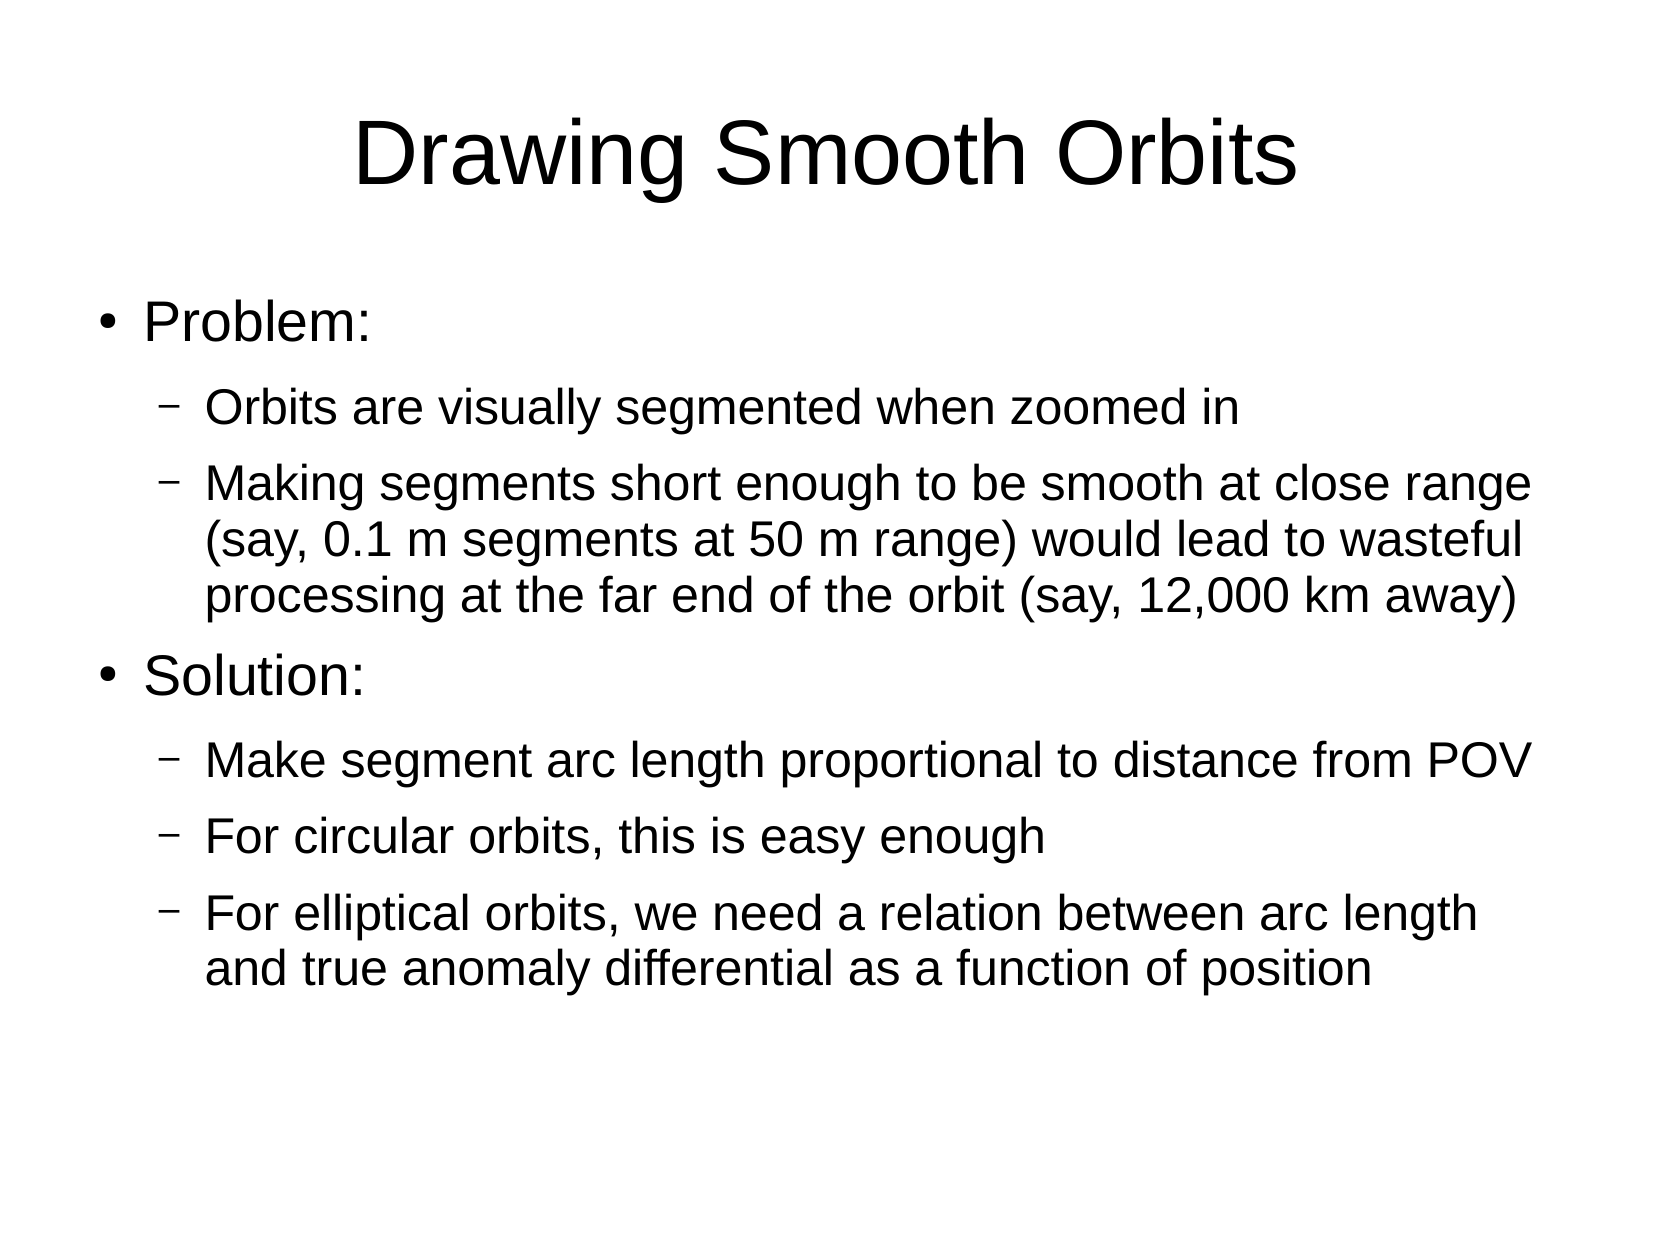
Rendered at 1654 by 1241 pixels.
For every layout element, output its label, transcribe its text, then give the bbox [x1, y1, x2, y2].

title Drawing Smooth Orbits [82, 49, 1571, 257]
list Problem: Orbits are visually segmented when zoomed in Making segments short enough to be smooth at close range (say, 0.1 m segments at 50 m range) would lead to wasteful processing at the far end of the orbit (say, 12,000 km away) Solution: Make segment arc length proportional to distance from POV For circular orbits, this is easy enough For elliptical orbits, we need a relation between arc length and true anomaly differential as a function of position [82, 290, 1571, 1010]
